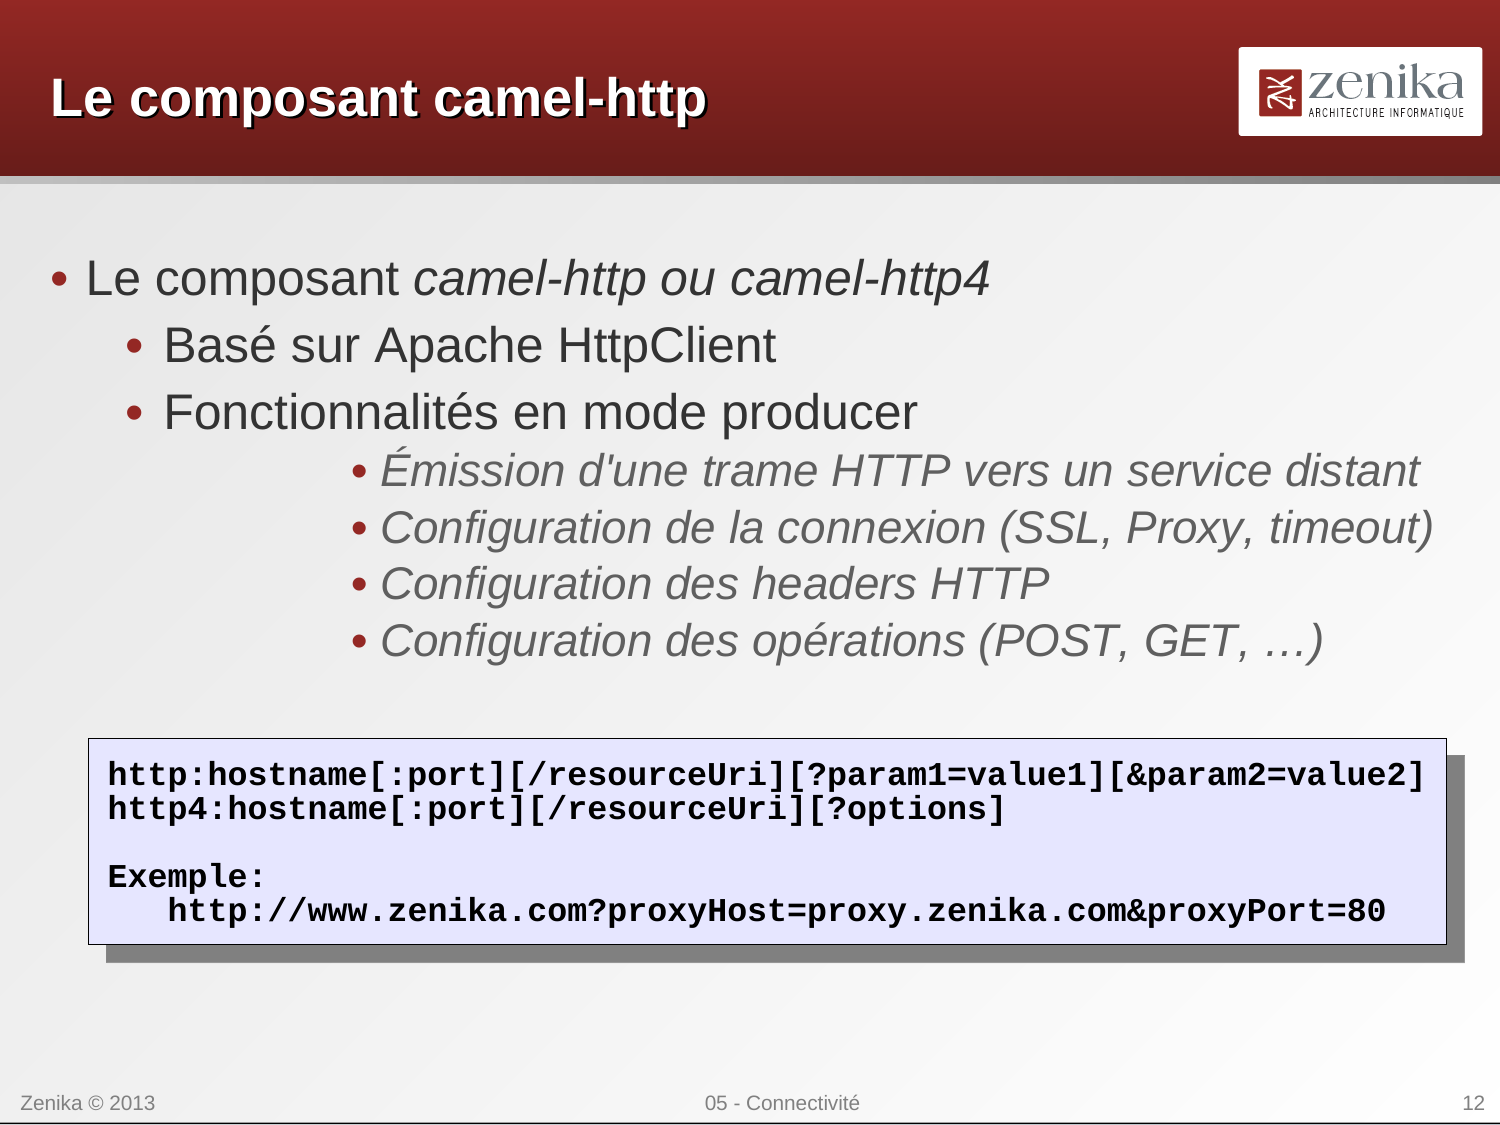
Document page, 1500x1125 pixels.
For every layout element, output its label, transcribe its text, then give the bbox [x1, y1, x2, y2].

picture [1257, 58, 1464, 125]
title Le composant camel-http [50, 22, 1206, 172]
list Le composant camel-http ou camel-http4 Basé sur Apache HttpClient Fonctionnalités en mode producer Émission d'une trame HTTP vers un service distant Configuration de la connexion (SSL, Proxy, timeout) Configuration des headers HTTP Configuration des opérations (POST, GET, …) [50, 250, 1477, 1064]
text_box http:hostname[:port][/resourceUri][?param1=value1][&param2=value2] http4:hostname[:port][/resourceUri][?options] Exemple: http://www.zenika.com?proxyHost=proxy.zenika.com&proxyPort=80 [88, 738, 1447, 945]
